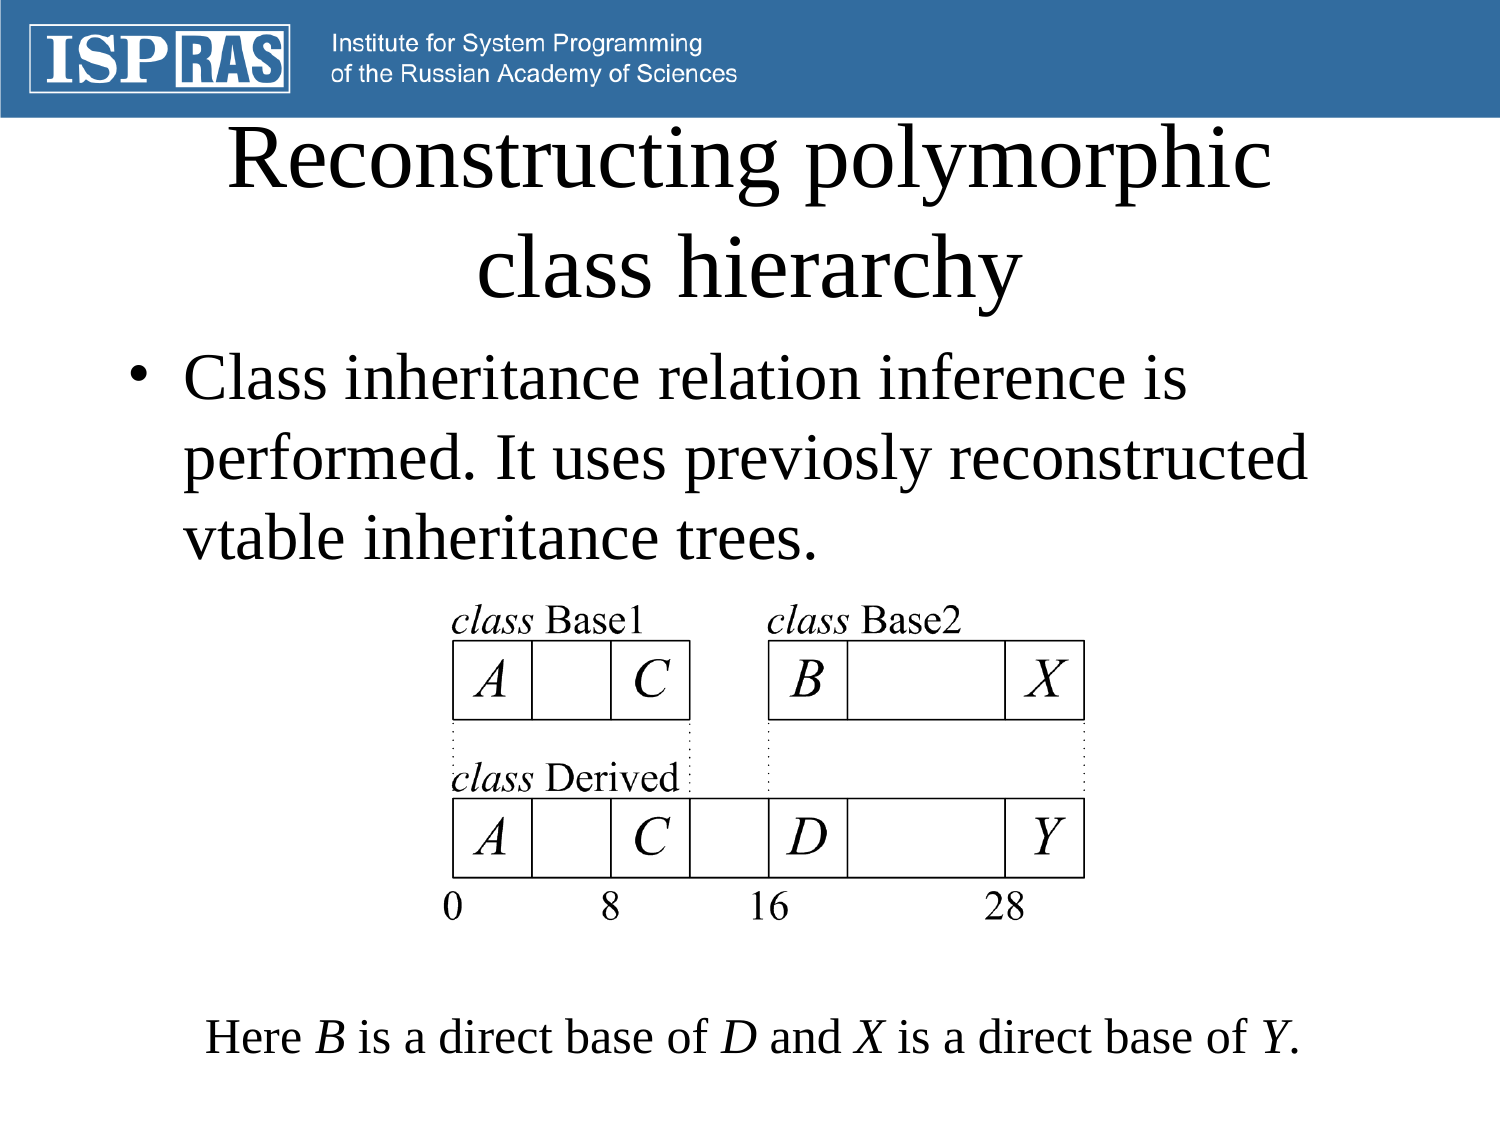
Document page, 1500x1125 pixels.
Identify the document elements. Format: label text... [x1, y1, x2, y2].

title Reconstructing polymorphic class hierarchy [112, 88, 1388, 324]
picture [0, 0, 1500, 1125]
text_box Here B is a direct base of D and X is a direct base of Y. [88, 974, 1418, 1093]
list Class inheritance relation inference is performed. It uses previosly reconstructed vtable inheritance trees. [112, 324, 1388, 974]
